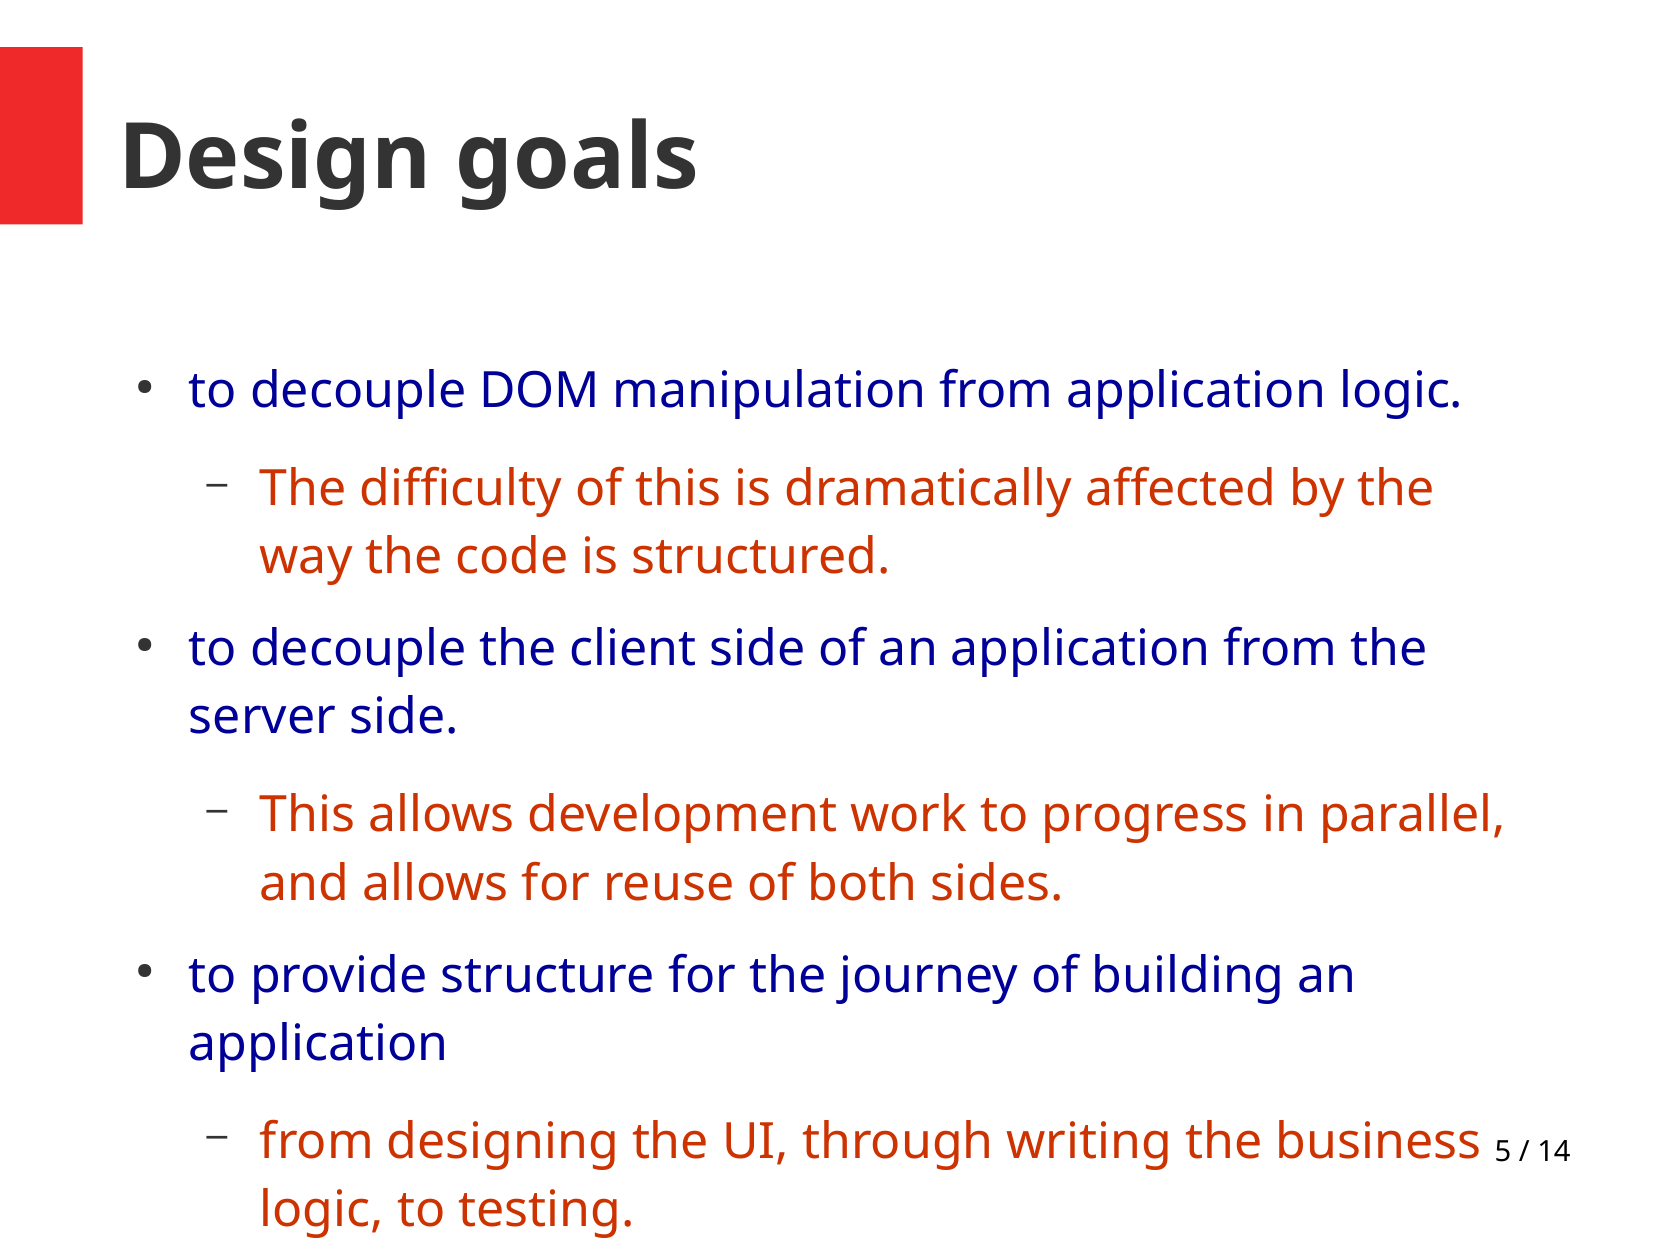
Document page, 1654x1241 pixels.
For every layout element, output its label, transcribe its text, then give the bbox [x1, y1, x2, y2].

list to decouple DOM manipulation from application logic. The difficulty of this is dramatically affected by the way the code is structured. to decouple the client side of an application from the server side. This allows development work to progress in parallel, and allows for reuse of both sides. to provide structure for the journey of building an application from designing the UI, through writing the business logic, to testing. [118, 354, 1536, 1074]
title Design goals [118, 49, 1571, 257]
